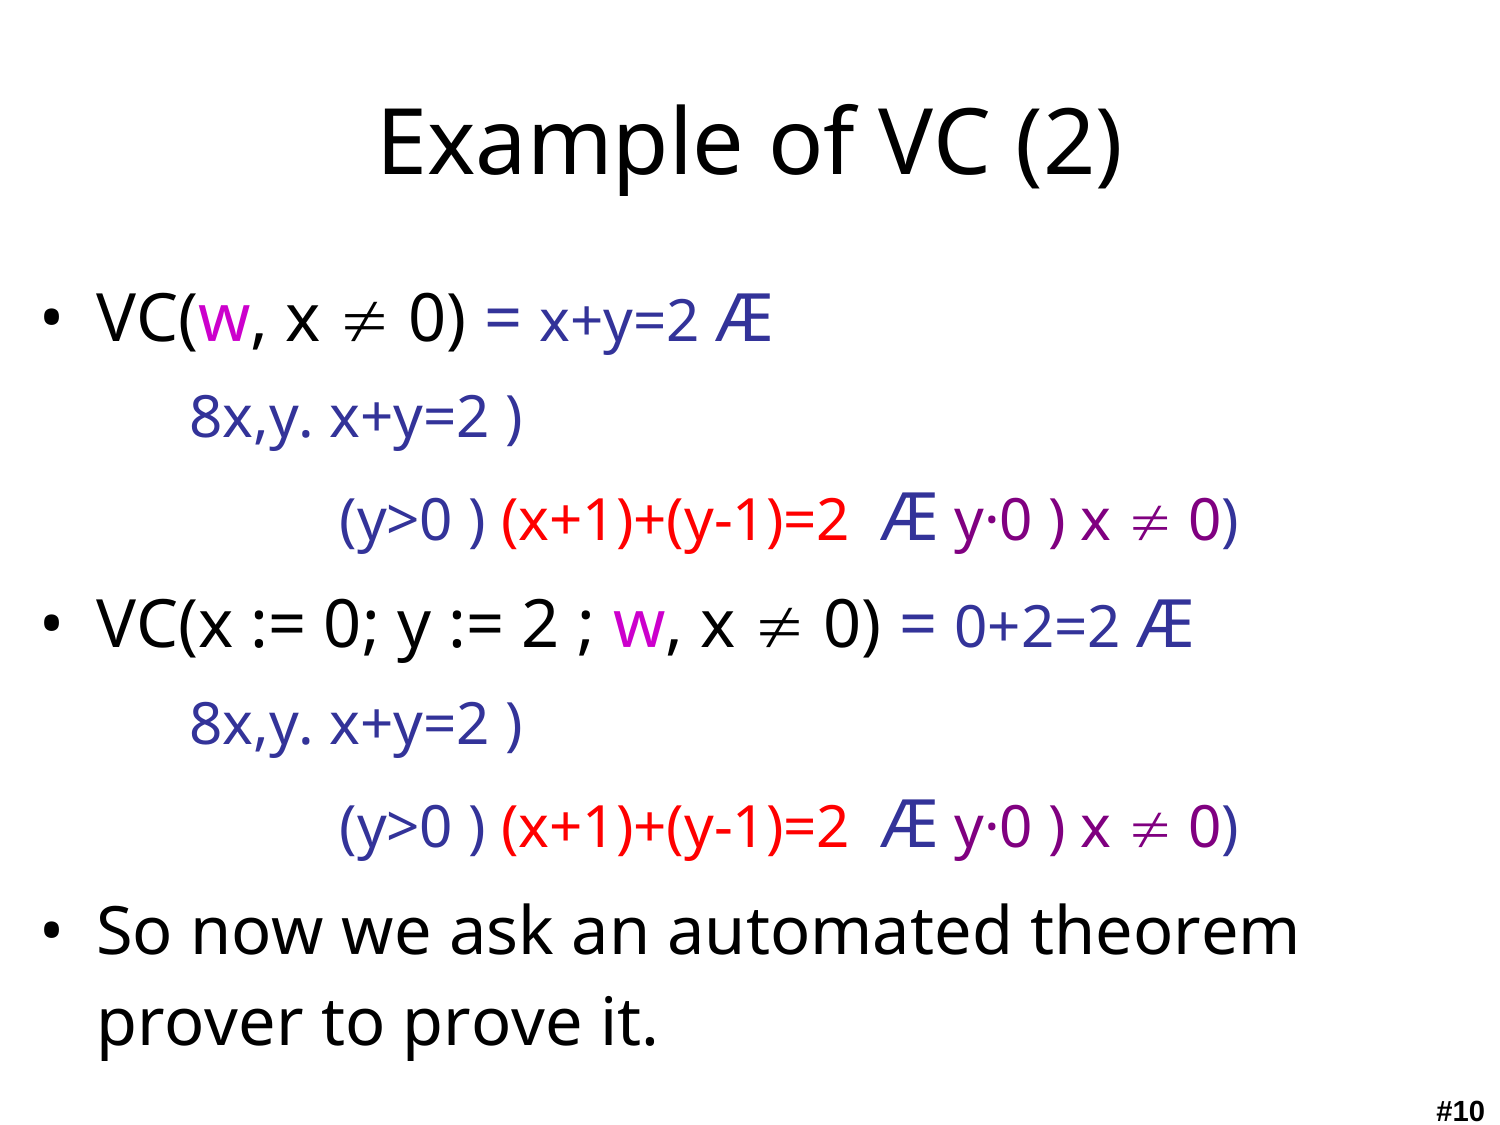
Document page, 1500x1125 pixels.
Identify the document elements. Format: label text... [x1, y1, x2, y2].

list VC(w, x  0) = x+y=2 Æ 8x,y. x+y=2 ) (y>0 ) (x+1)+(y-1)=2 Æ y·0 ) x  0) VC(x := 0; y := 2 ; w, x  0) = 0+2=2 Æ 8x,y. x+y=2 ) (y>0 ) (x+1)+(y-1)=2 Æ y·0 ) x  0) So now we ask an automated theorem prover to prove it. [24, 262, 1476, 1101]
title Example of VC (2) [24, 45, 1476, 233]
